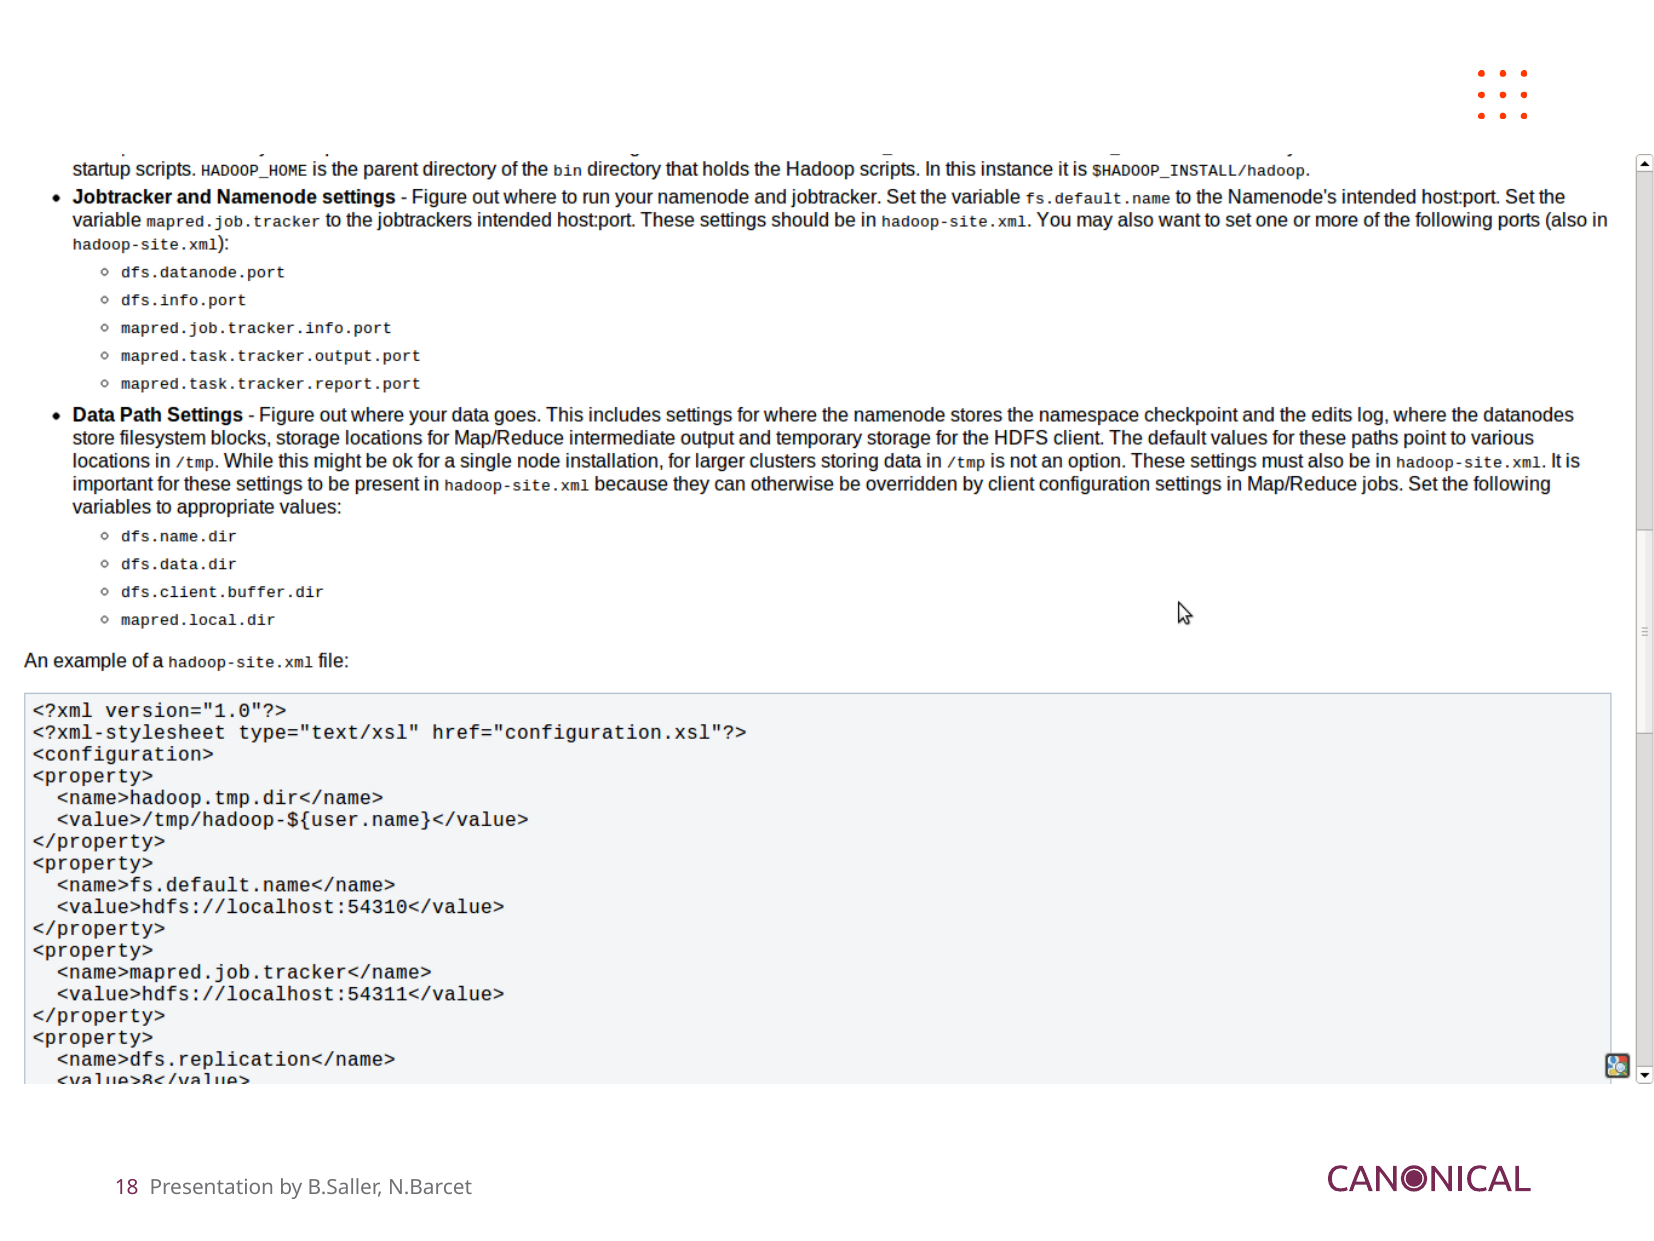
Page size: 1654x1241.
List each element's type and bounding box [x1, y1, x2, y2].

picture [0, 154, 1654, 1084]
picture [1478, 70, 1527, 119]
